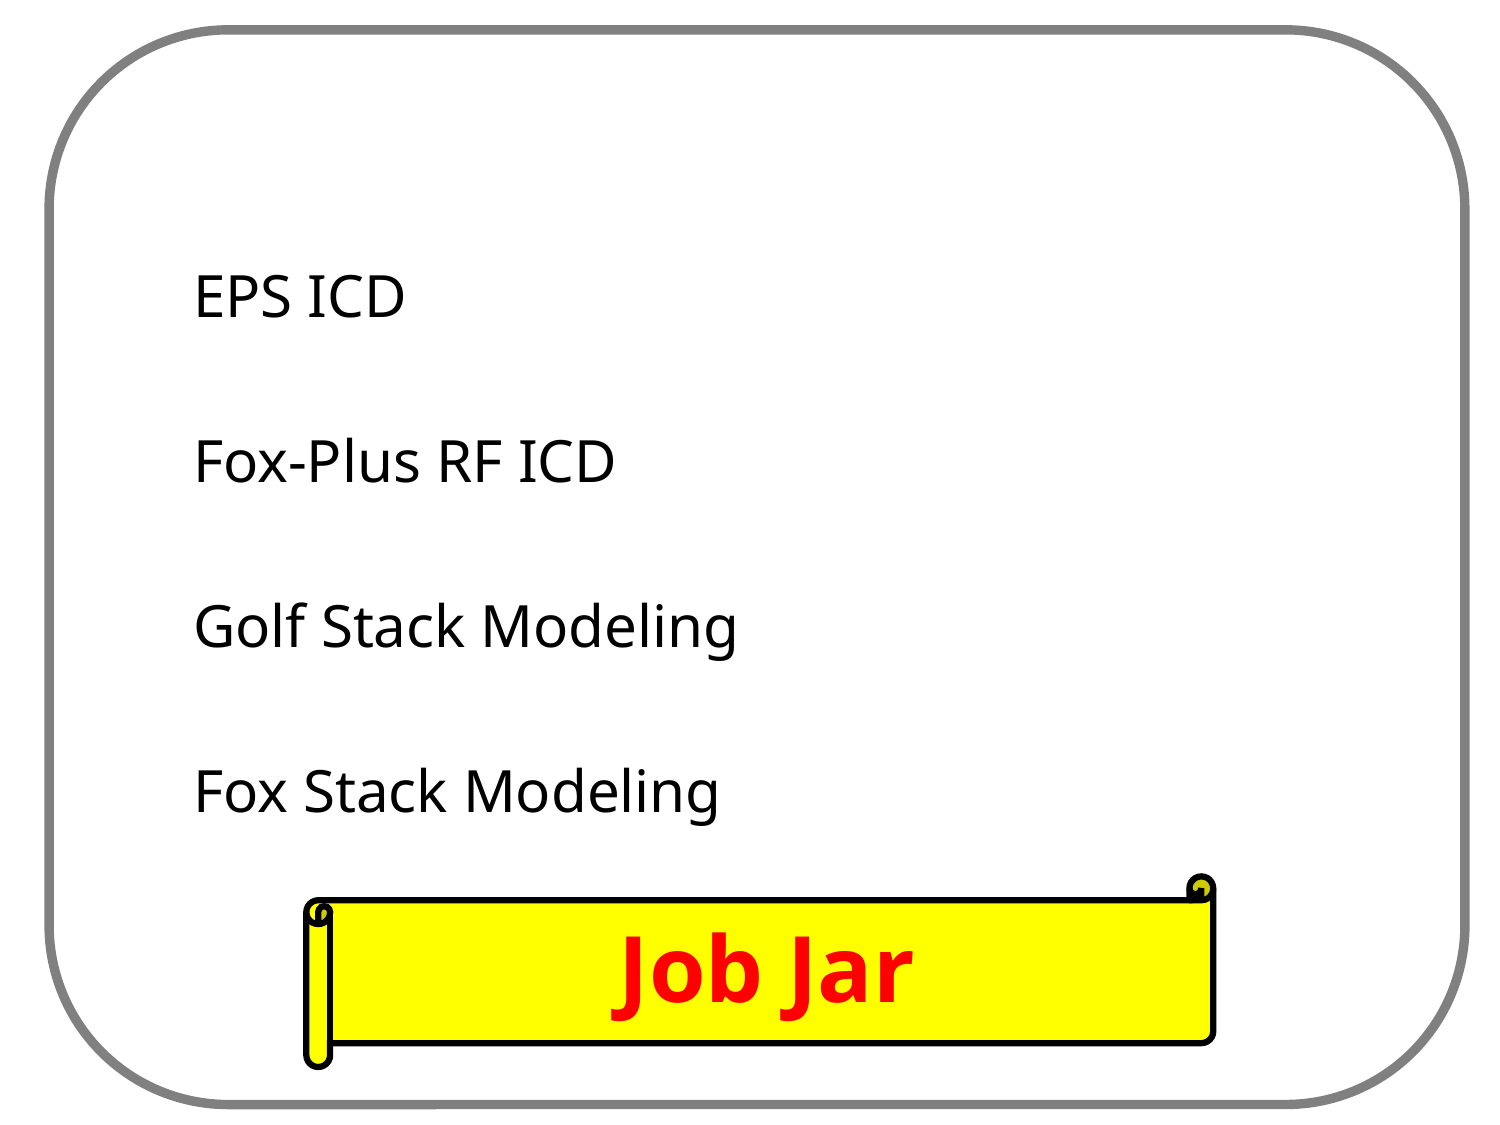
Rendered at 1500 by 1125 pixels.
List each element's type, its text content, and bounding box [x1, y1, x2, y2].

text_box EPS ICD [178, 251, 1378, 337]
text_box [306, 1028, 1214, 1068]
text_box Fox Stack Modeling [178, 747, 1378, 833]
text_box Job Jar [260, 903, 1273, 1028]
text_box Golf Stack Modeling [178, 581, 1378, 667]
text_box [310, 876, 1214, 903]
text_box Fox-Plus RF ICD [178, 416, 1378, 502]
